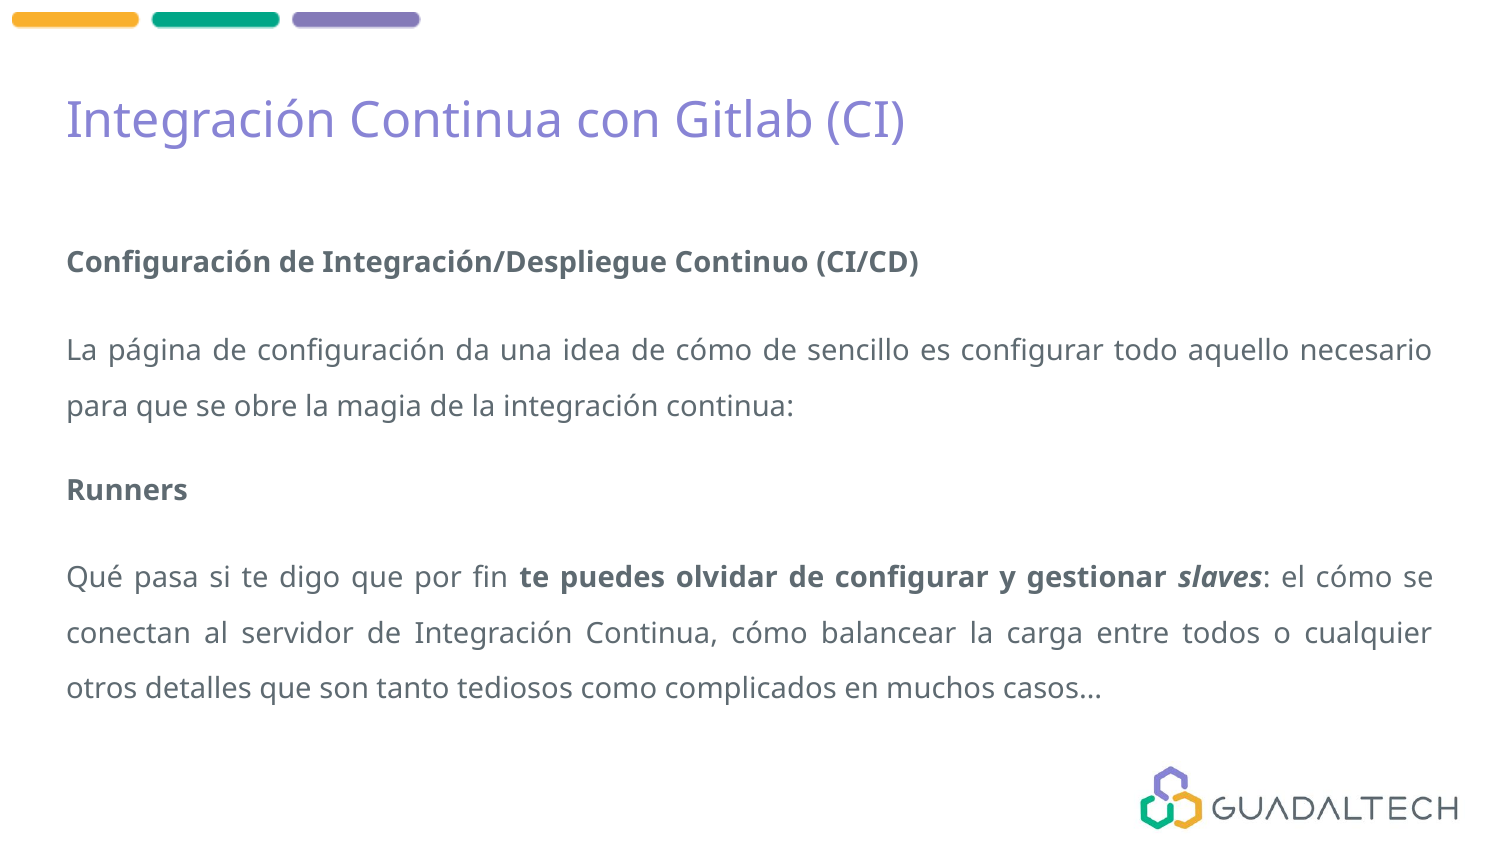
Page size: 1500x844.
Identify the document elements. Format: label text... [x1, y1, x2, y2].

picture [12, 12, 421, 29]
list Configuración de Integración/Despliegue Continuo (CI/CD) La página de configuración da una idea de cómo de sencillo es configurar todo aquello necesario para que se obre la magia de la integración continua: Runners Qué pasa si te digo que por fin te puedes olvidar de configurar y gestionar slaves: el cómo se conectan al servidor de Integración Continua, cómo balancear la carga entre todos o cualquier otros detalles que son tanto tediosos como complicados en muchos casos… [51, 221, 1449, 783]
title Integración Continua con Gitlab (CI) [51, 72, 1449, 167]
picture [1124, 761, 1473, 834]
